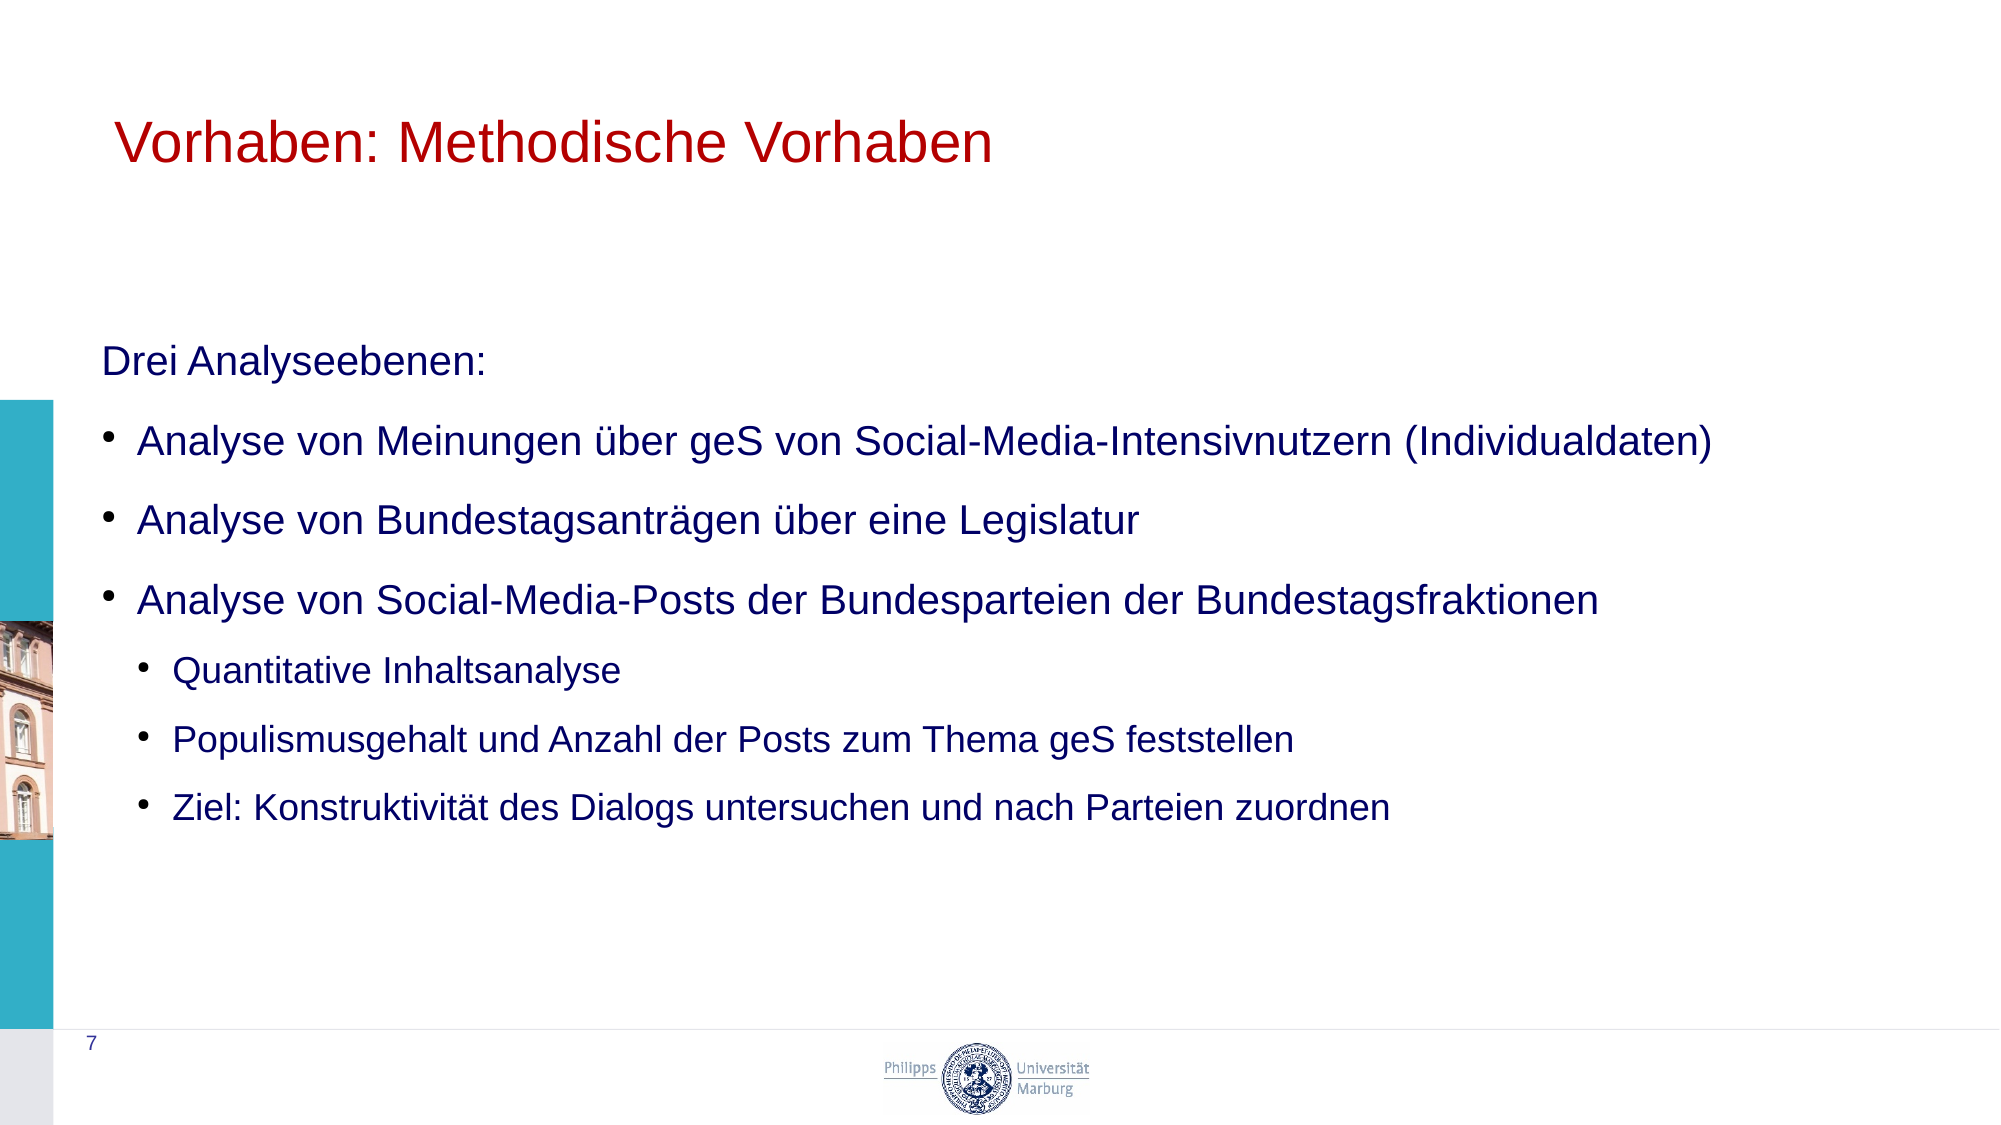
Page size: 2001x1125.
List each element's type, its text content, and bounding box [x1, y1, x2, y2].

picture [0, 621, 53, 840]
slide_number <Foliennummer> [70, 1022, 538, 1101]
list Drei Analyseebenen: Analyse von Meinungen über geS von Social-Media-Intensivnutzern (Individualdaten) Analyse von Bundestagsanträgen über eine Legislatur Analyse von Social-Media-Posts der Bundesparteien der Bundestagsfraktionen Quantitative Inhaltsanalyse Populismusgehalt und Anzahl der Posts zum Thema geS feststellen Ziel: Konstruktivität des Dialogs untersuchen und nach Parteien zuordnen [86, 326, 1887, 991]
picture [883, 1042, 1090, 1115]
title Vorhaben: Methodische Vorhaben [99, 45, 1900, 233]
